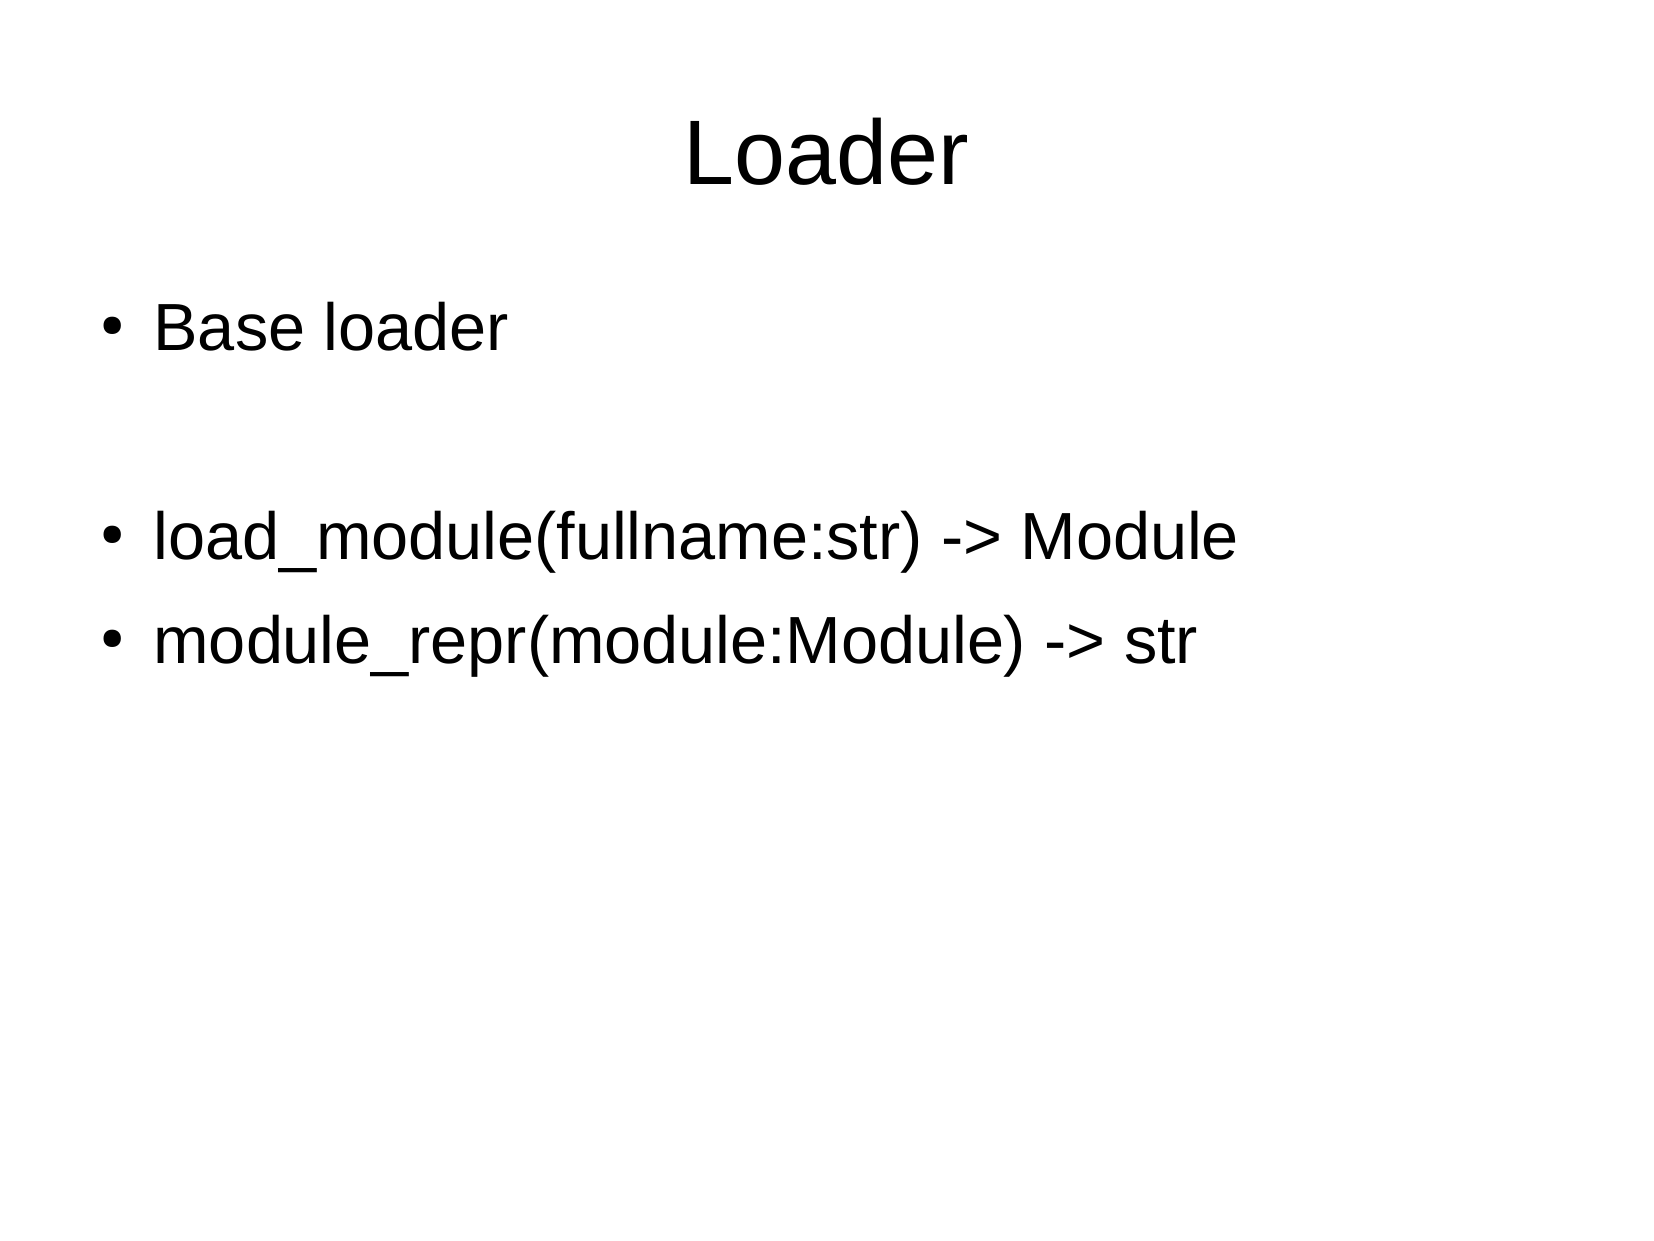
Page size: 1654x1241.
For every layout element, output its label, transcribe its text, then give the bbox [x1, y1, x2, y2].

list Base loader load_module(fullname:str) -> Module module_repr(module:Module) -> str [82, 290, 1538, 1010]
title Loader [82, 49, 1571, 257]
